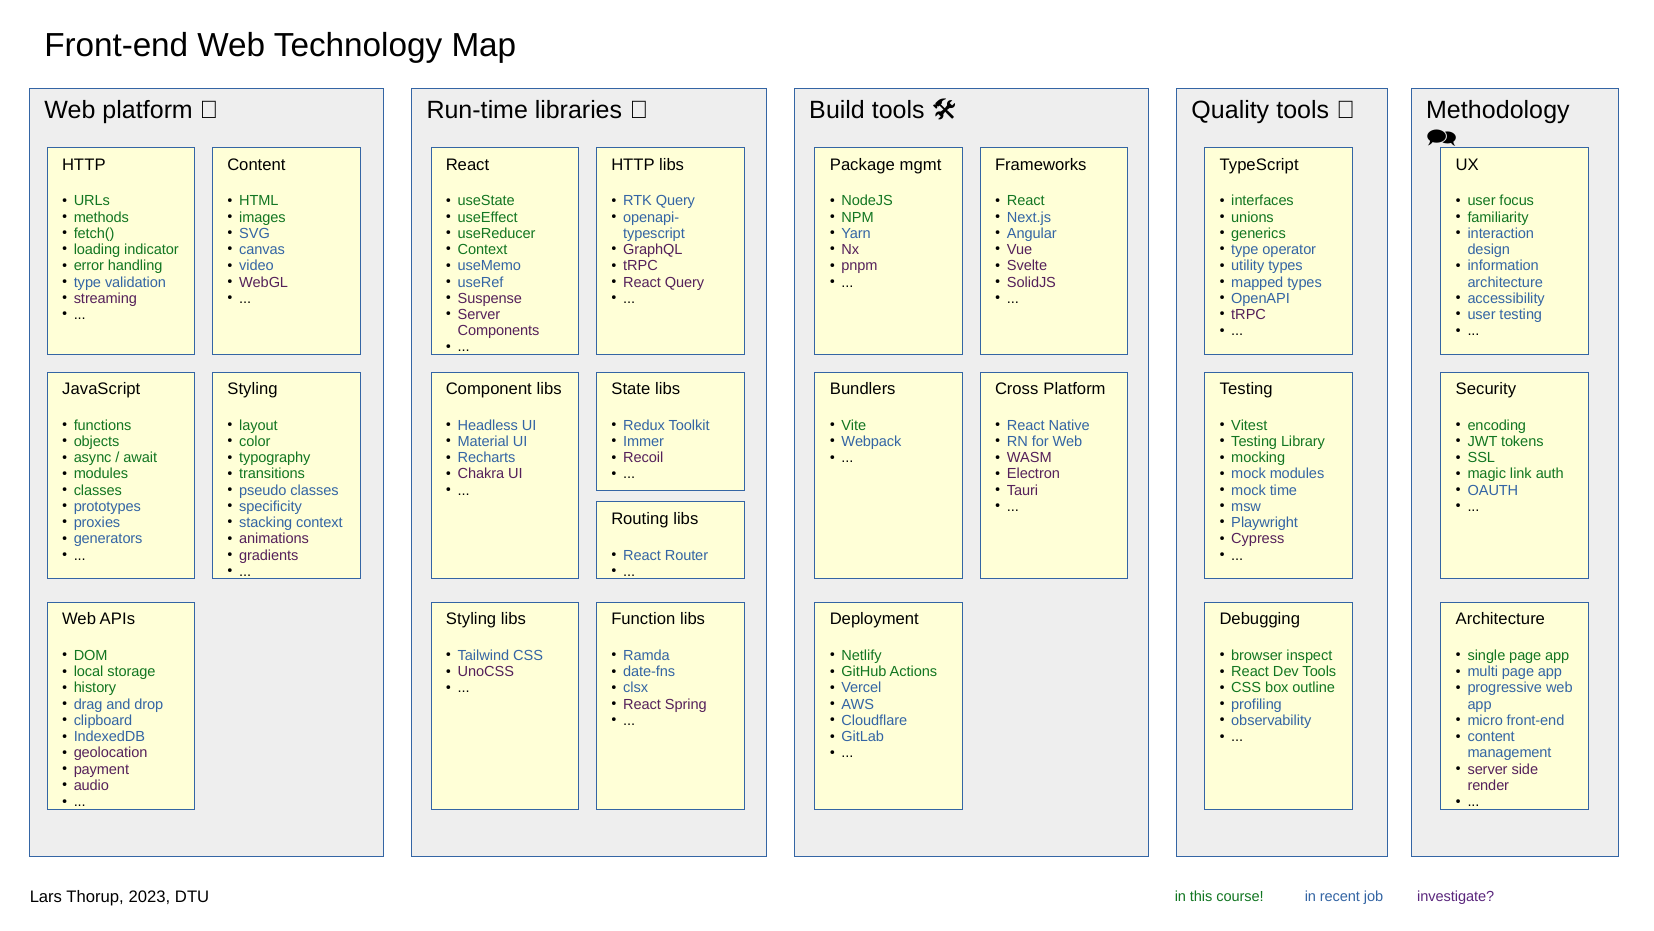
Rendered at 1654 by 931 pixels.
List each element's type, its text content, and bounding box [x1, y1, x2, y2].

text_box TypeScript interfaces unions generics type operator utility types mapped types OpenAPI tRPC ... [1204, 147, 1353, 355]
text_box in this course! [1160, 881, 1290, 916]
text_box HTTP libs RTK Query openapi-typescript GraphQL tRPC React Query ... [596, 147, 745, 355]
text_box Package mgmt NodeJS NPM Yarn Nx pnpm ... [814, 147, 963, 355]
text_box Security encoding JWT tokens SSL magic link auth OAUTH ... [1440, 372, 1589, 579]
text_box Lars Thorup, 2023, DTU [15, 879, 479, 914]
text_box React useState useEffect useReducer Context useMemo useRef Suspense Server Components ... [431, 147, 579, 355]
text_box Styling libs Tailwind CSS UnoCSS ... [431, 602, 579, 810]
text_box UX user focus familiarity interaction design information architecture accessibility user testing ... [1440, 147, 1589, 355]
text_box Run-time libraries 🧱 [411, 88, 767, 857]
text_box Quality tools 🐜 [1176, 88, 1388, 857]
text_box State libs Redux Toolkit Immer Recoil ... [596, 372, 745, 491]
text_box Styling layout color typography transitions pseudo classes specificity stacking context animations gradients ... [212, 372, 361, 579]
text_box HTTP URLs methods fetch() loading indicator error handling type validation streaming ... [47, 147, 195, 355]
text_box Build tools 🛠️ [794, 88, 1149, 857]
text_box Component libs Headless UI Material UI Recharts Chakra UI ... [431, 372, 579, 579]
text_box Frameworks React Next.js Angular Vue Svelte SolidJS ... [980, 147, 1128, 355]
text_box JavaScript functions objects async / await modules classes prototypes proxies generators ... [47, 372, 195, 579]
text_box Web platform 🔌 [29, 88, 384, 857]
text_box Debugging browser inspect React Dev Tools CSS box outline profiling observability ... [1204, 602, 1353, 810]
text_box Content HTML images SVG canvas video WebGL ... [212, 147, 361, 355]
text_box Front-end Web Technology Map [29, 19, 650, 83]
text_box Testing Vitest Testing Library mocking mock modules mock time msw Playwright Cypress ... [1204, 372, 1353, 579]
text_box Web APIs DOM local storage history drag and drop clipboard IndexedDB geolocation payment audio ... [47, 602, 195, 810]
text_box Deployment Netlify GitHub Actions Vercel AWS Cloudflare GitLab ... [814, 602, 963, 810]
text_box Architecture single page app multi page app progressive web app micro front-end content management server side render ... [1440, 602, 1589, 810]
text_box Cross Platform React Native RN for Web WASM Electron Tauri ... [980, 372, 1128, 579]
text_box Bundlers Vite Webpack ... [814, 372, 963, 579]
text_box Routing libs React Router ... [596, 501, 745, 579]
text_box in recent job [1290, 881, 1402, 916]
text_box Function libs Ramda date-fns clsx React Spring ... [596, 602, 745, 810]
text_box investigate? [1402, 881, 1542, 916]
text_box Methodology 🗪 [1411, 88, 1619, 857]
